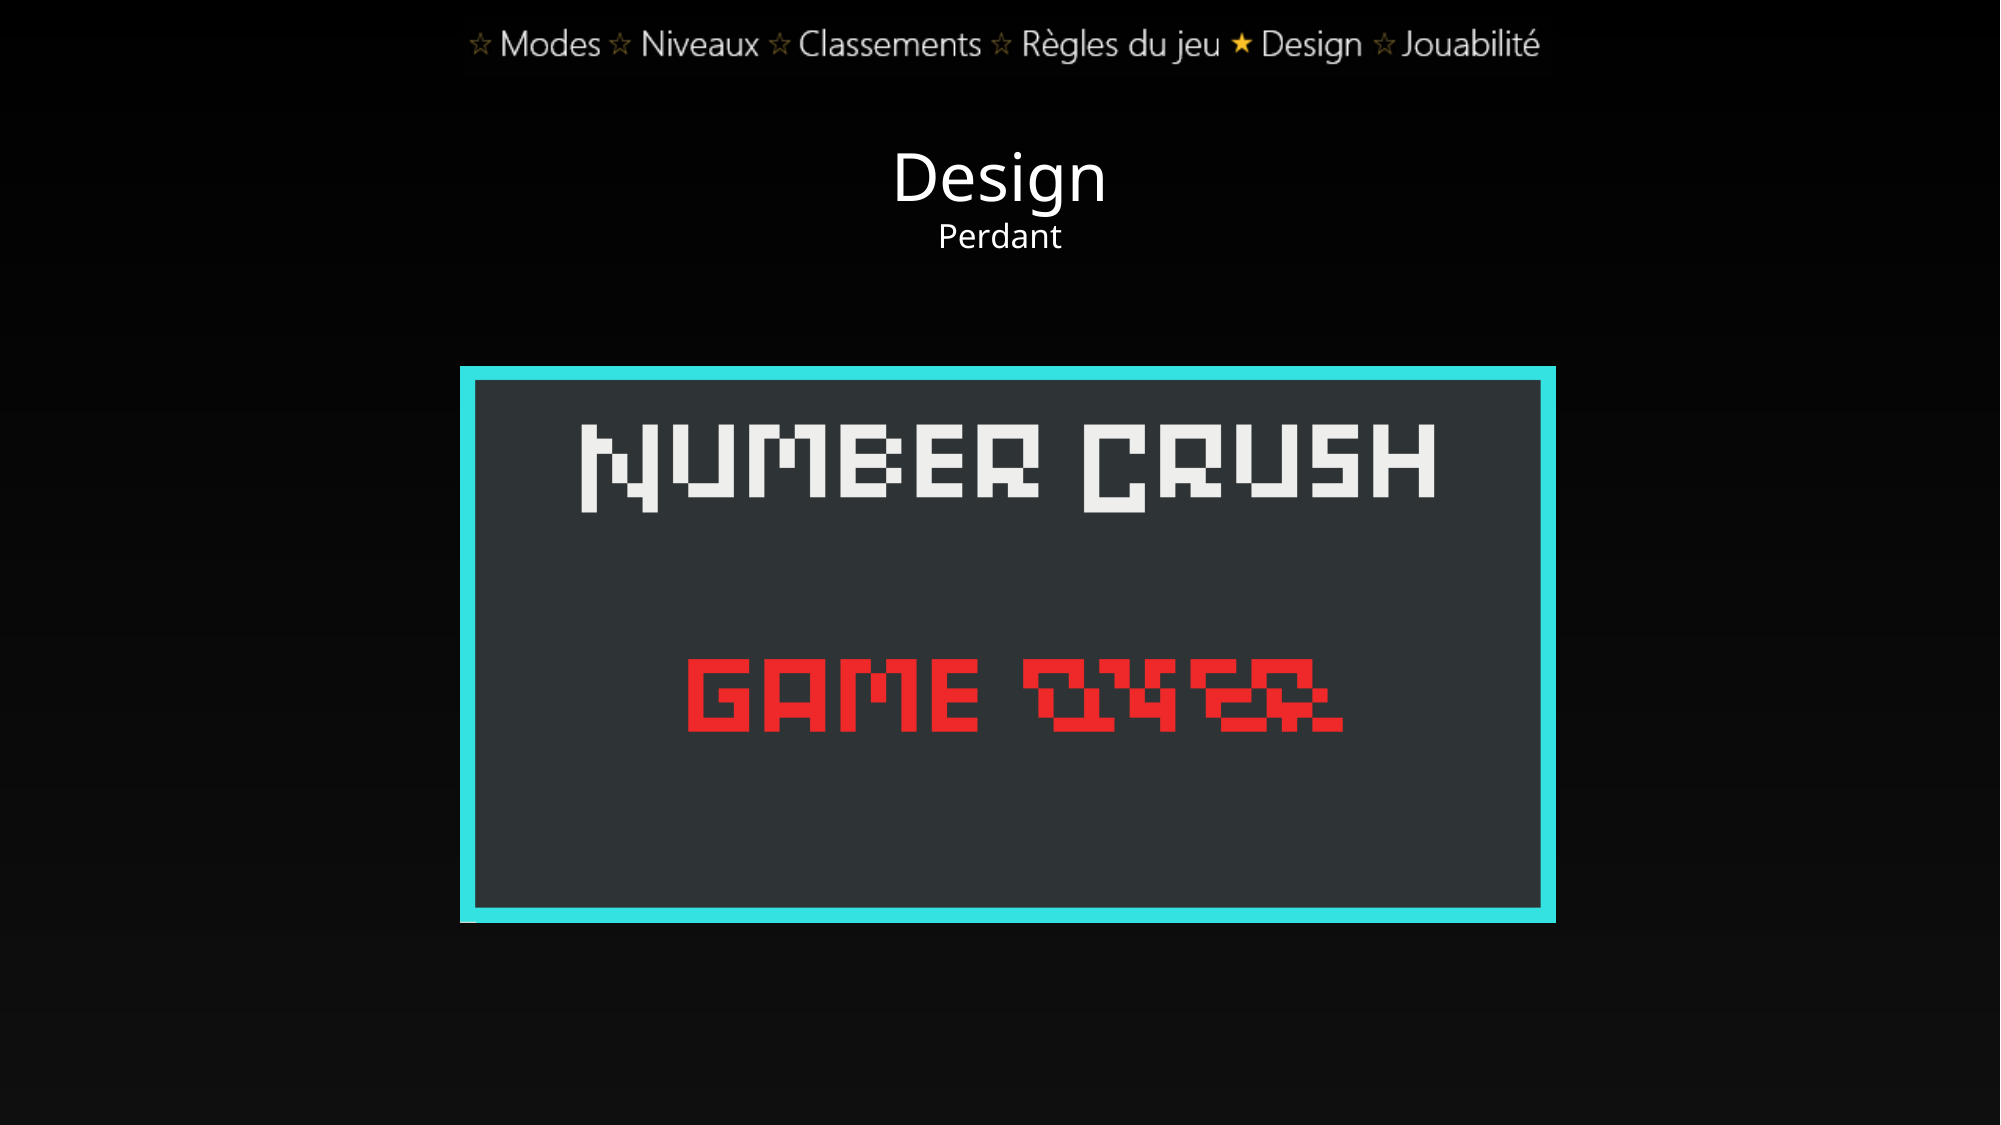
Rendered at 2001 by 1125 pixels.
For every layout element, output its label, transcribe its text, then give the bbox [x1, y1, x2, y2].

text_box Design Perdant [649, 127, 1351, 264]
picture [462, 18, 1554, 77]
picture [460, 367, 1556, 923]
